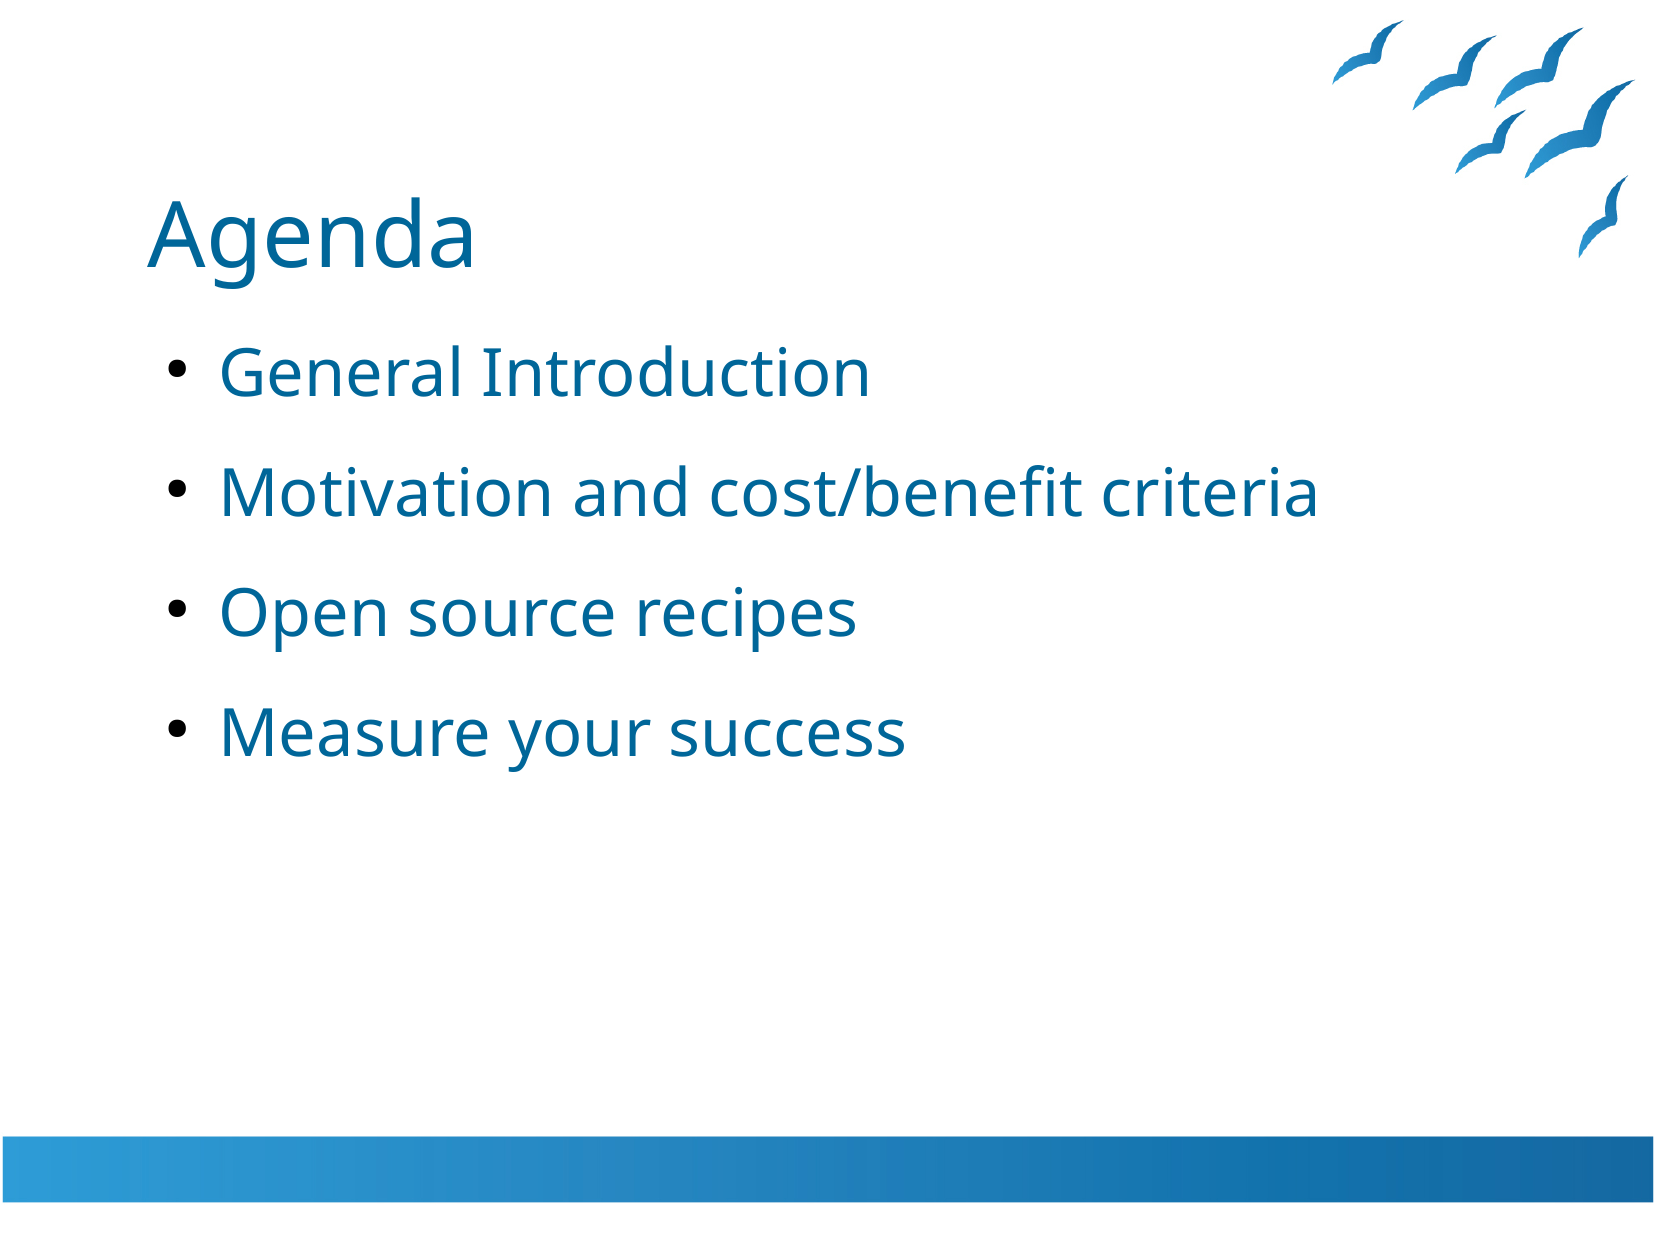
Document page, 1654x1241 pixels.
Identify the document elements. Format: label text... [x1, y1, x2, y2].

picture [0, 0, 1654, 1241]
list General Introduction Motivation and cost/benefit criteria Open source recipes Measure your success [147, 324, 1506, 1109]
title Agenda [147, 173, 1506, 290]
